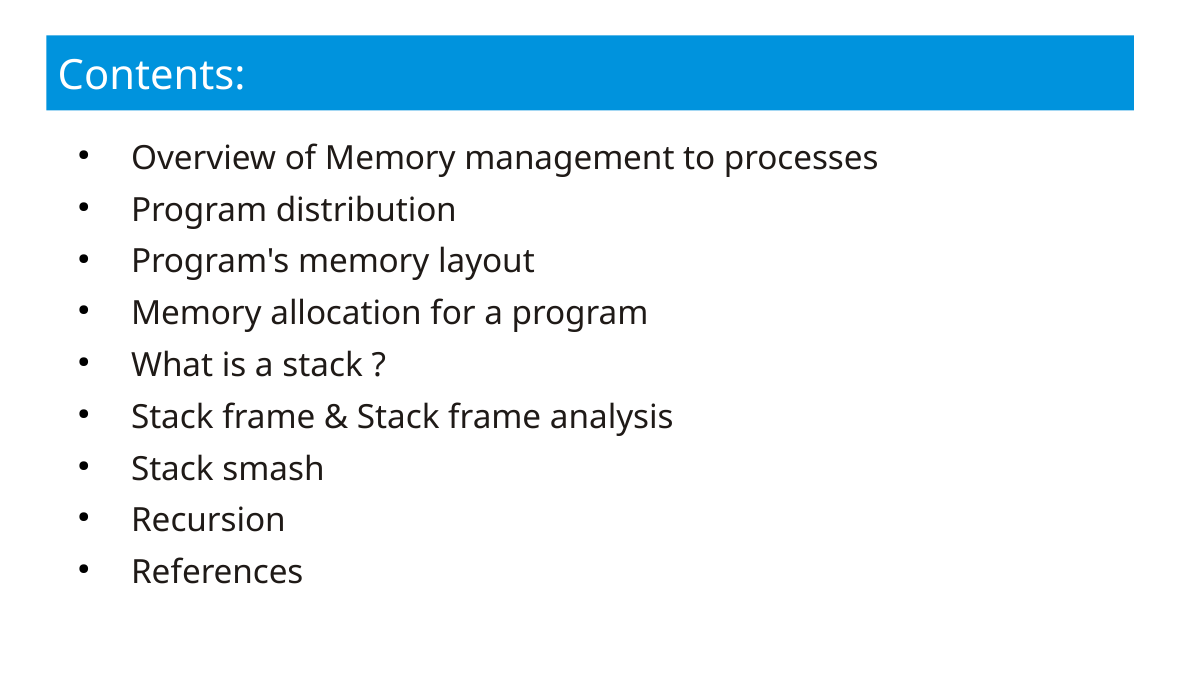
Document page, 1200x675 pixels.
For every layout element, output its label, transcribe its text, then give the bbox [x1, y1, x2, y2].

list Overview of Memory management to processes Program distribution Program's memory layout Memory allocation for a program What is a stack ? Stack frame & Stack frame analysis Stack smash Recursion References [48, 118, 1058, 609]
title Contents: [46, 35, 1134, 111]
